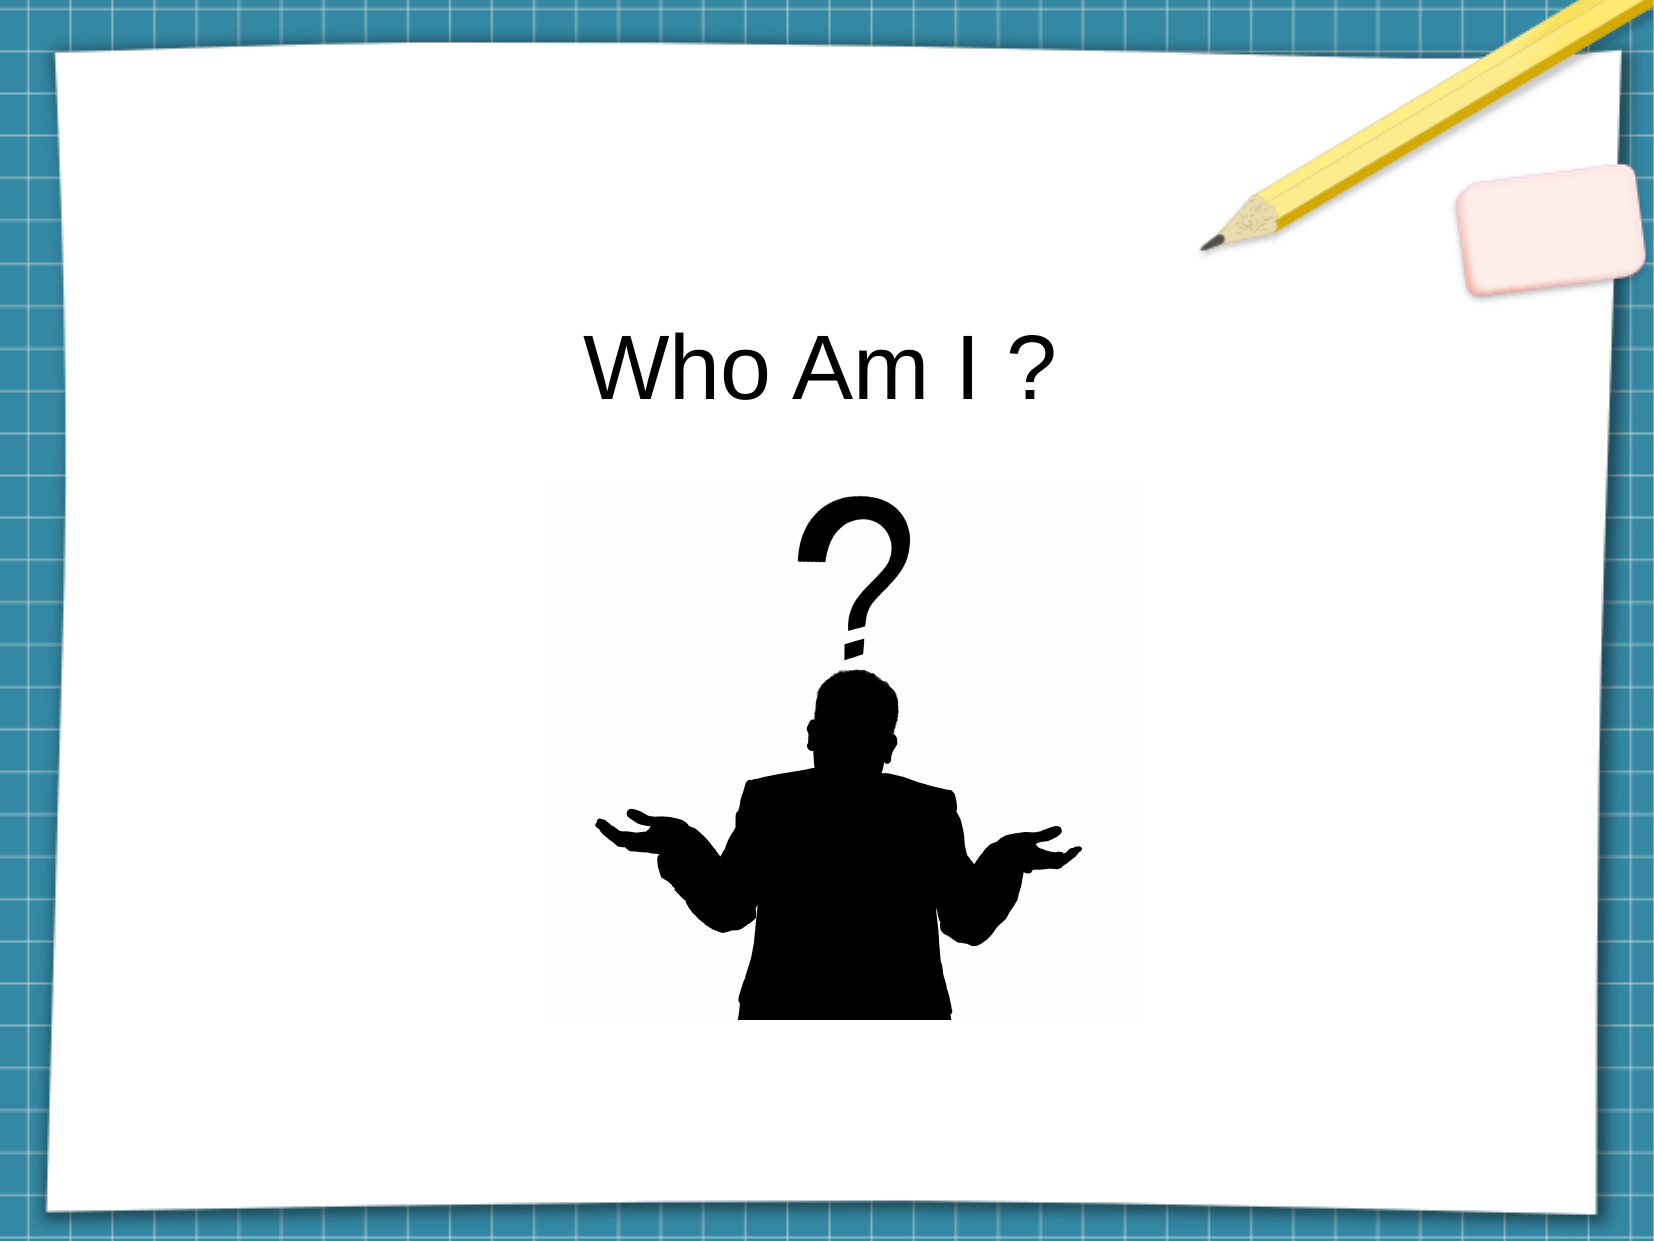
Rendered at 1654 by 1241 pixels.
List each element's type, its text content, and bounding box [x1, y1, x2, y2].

picture [0, 0, 1654, 1241]
title Who Am I ? [156, 291, 1486, 446]
